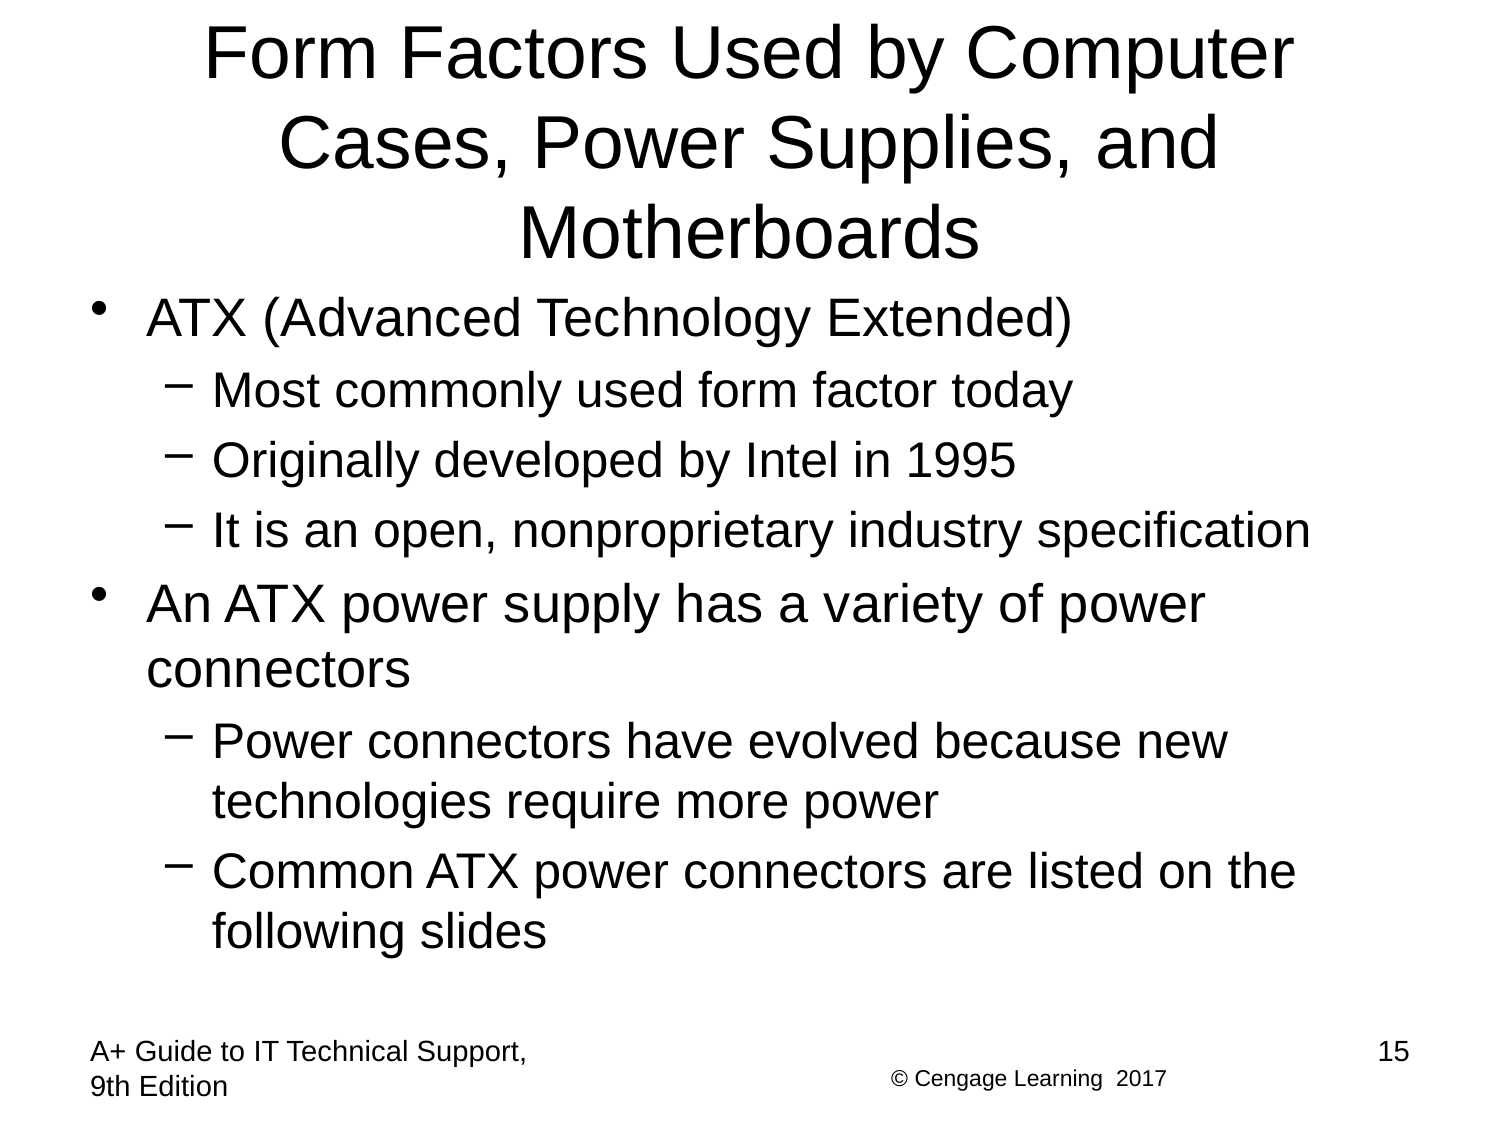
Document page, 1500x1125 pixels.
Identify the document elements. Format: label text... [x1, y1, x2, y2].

footer A+ Guide to IT Technical Support, 9th Edition [75, 1024, 588, 1103]
title Form Factors Used by Computer Cases, Power Supplies, and Motherboards [75, 45, 1425, 233]
list ATX (Advanced Technology Extended) Most commonly used form factor today Originally developed by Intel in 1995 It is an open, nonproprietary industry specification An ATX power supply has a variety of power connectors Power connectors have evolved because new technologies require more power Common ATX power connectors are listed on the following slides [75, 275, 1425, 1005]
slide_number <number> [1312, 1024, 1425, 1103]
